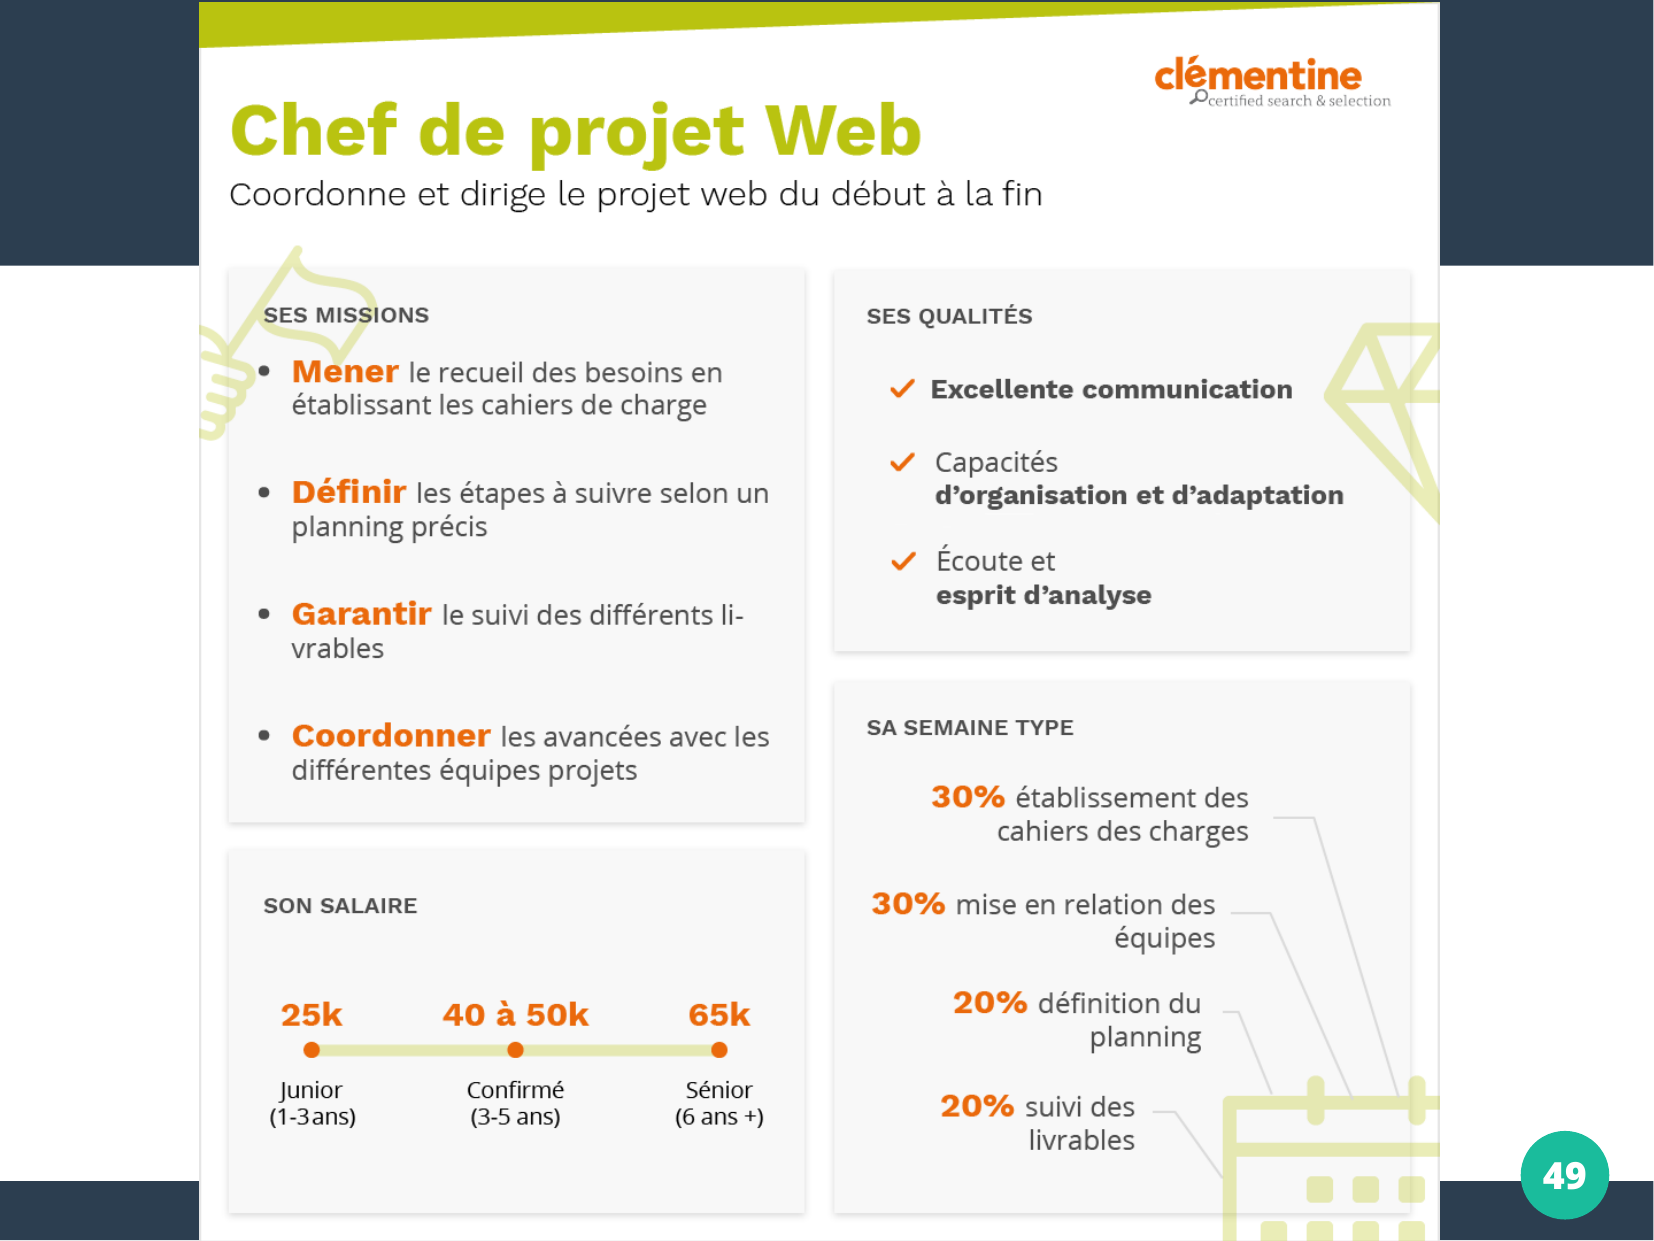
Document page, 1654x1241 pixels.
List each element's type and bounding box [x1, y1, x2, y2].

picture [199, 2, 1440, 1241]
